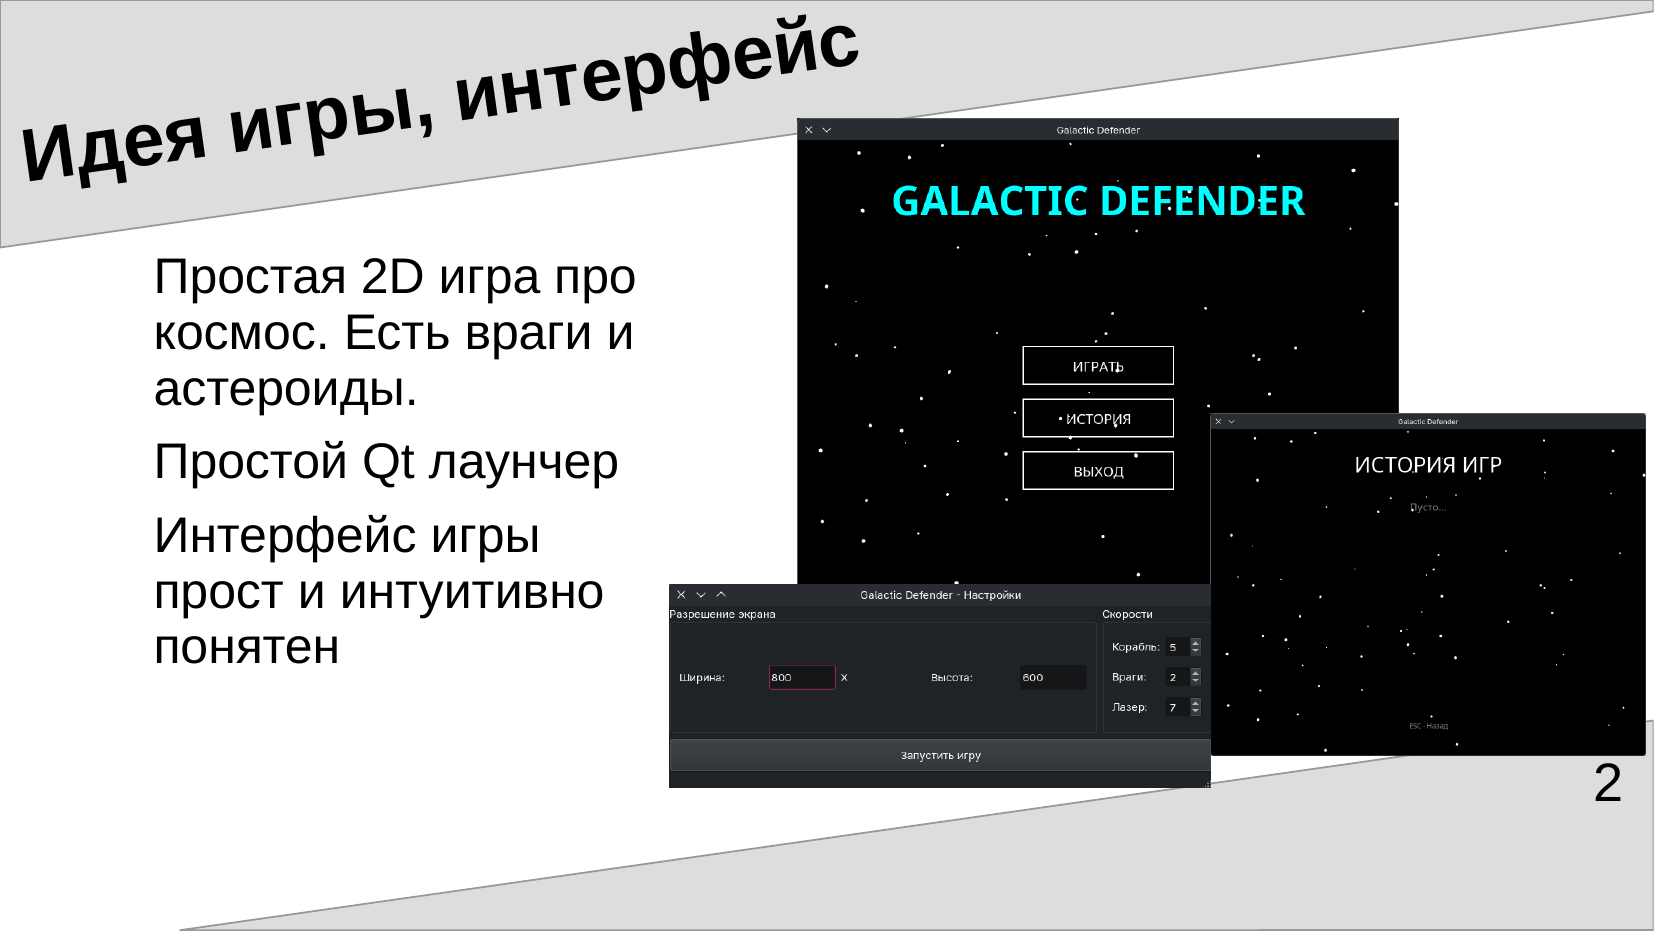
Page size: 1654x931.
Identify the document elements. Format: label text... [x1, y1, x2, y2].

title Идея игры, интерфейс [11, 0, 1495, 235]
list Простая 2D игра про космос. Есть враги и астероиды. Простой Qt лаунчер Интерфейс игры прост и интуитивно понятен [82, 248, 680, 789]
picture [669, 118, 1646, 789]
